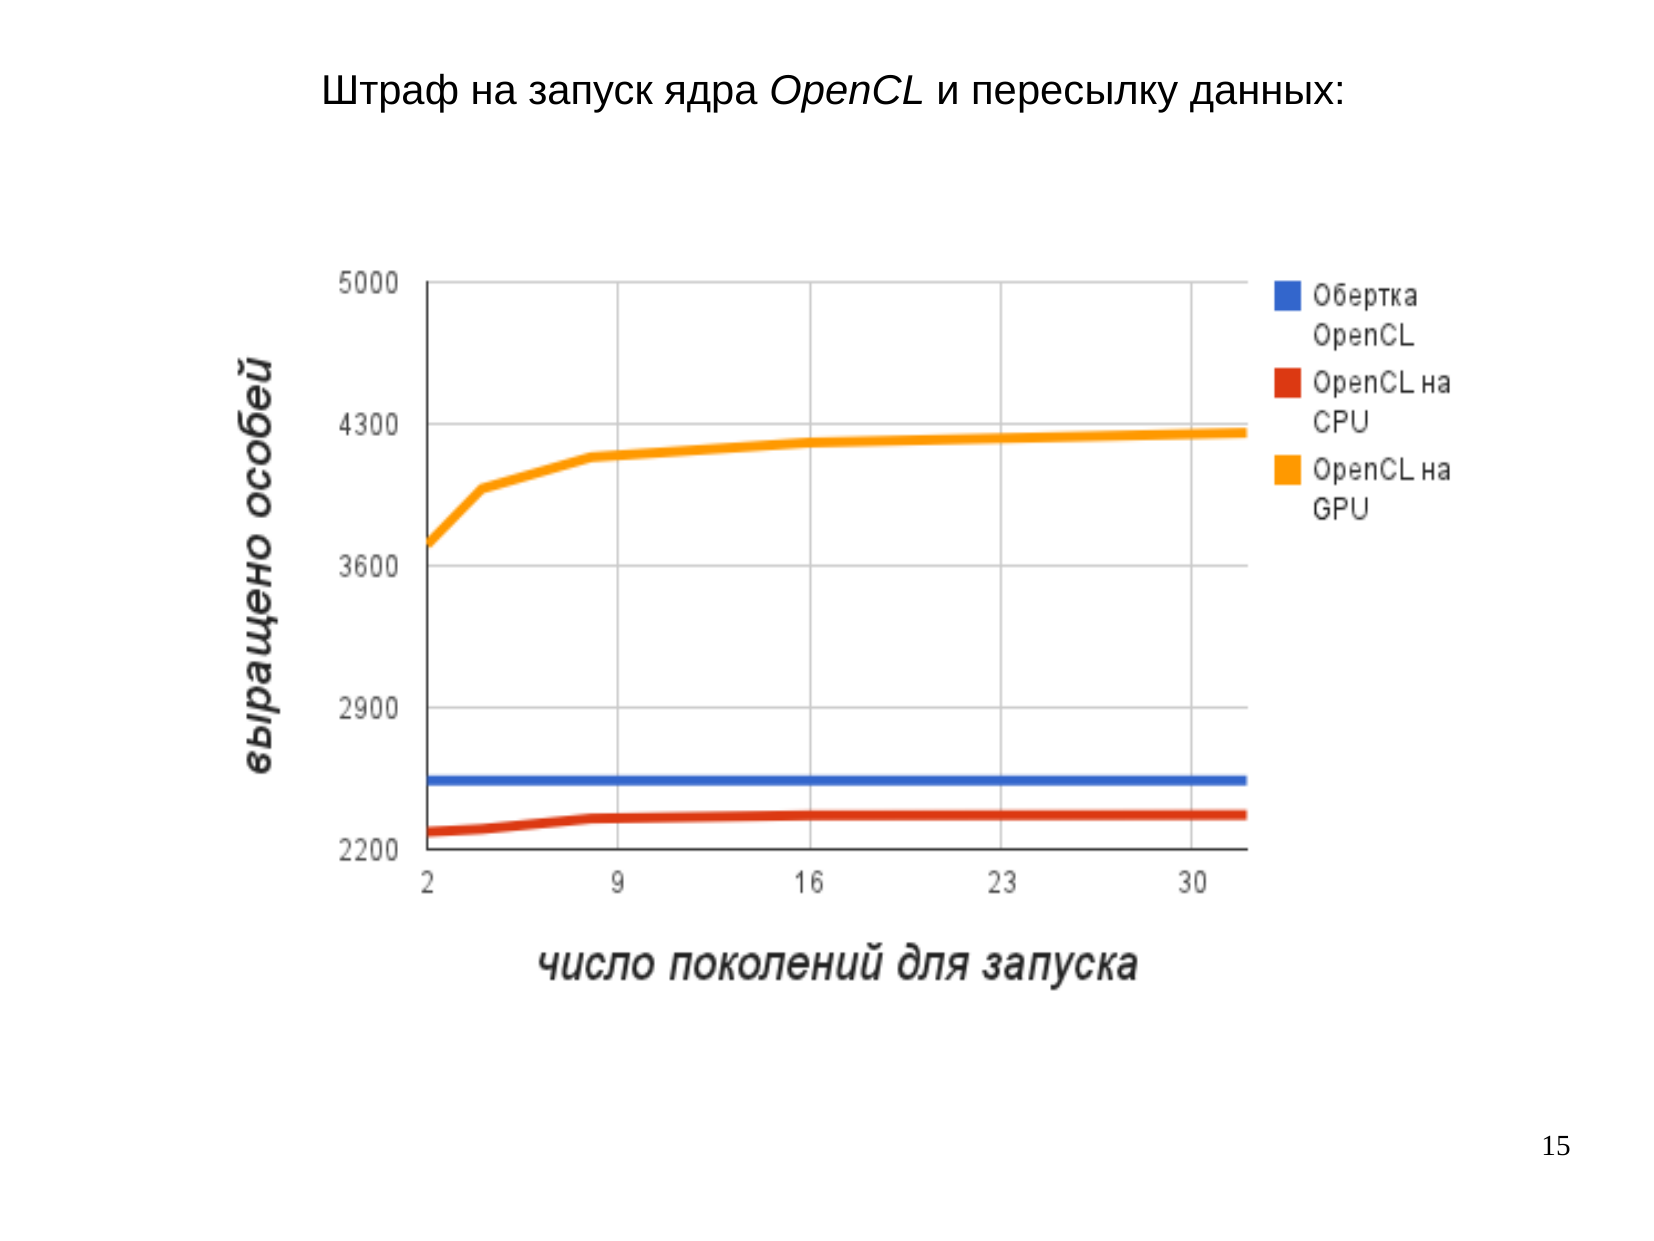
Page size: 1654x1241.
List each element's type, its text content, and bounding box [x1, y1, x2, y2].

text_box Штраф на запуск ядра OpenCL и пересылку данных: [306, 59, 1360, 121]
picture [172, 105, 1501, 1028]
